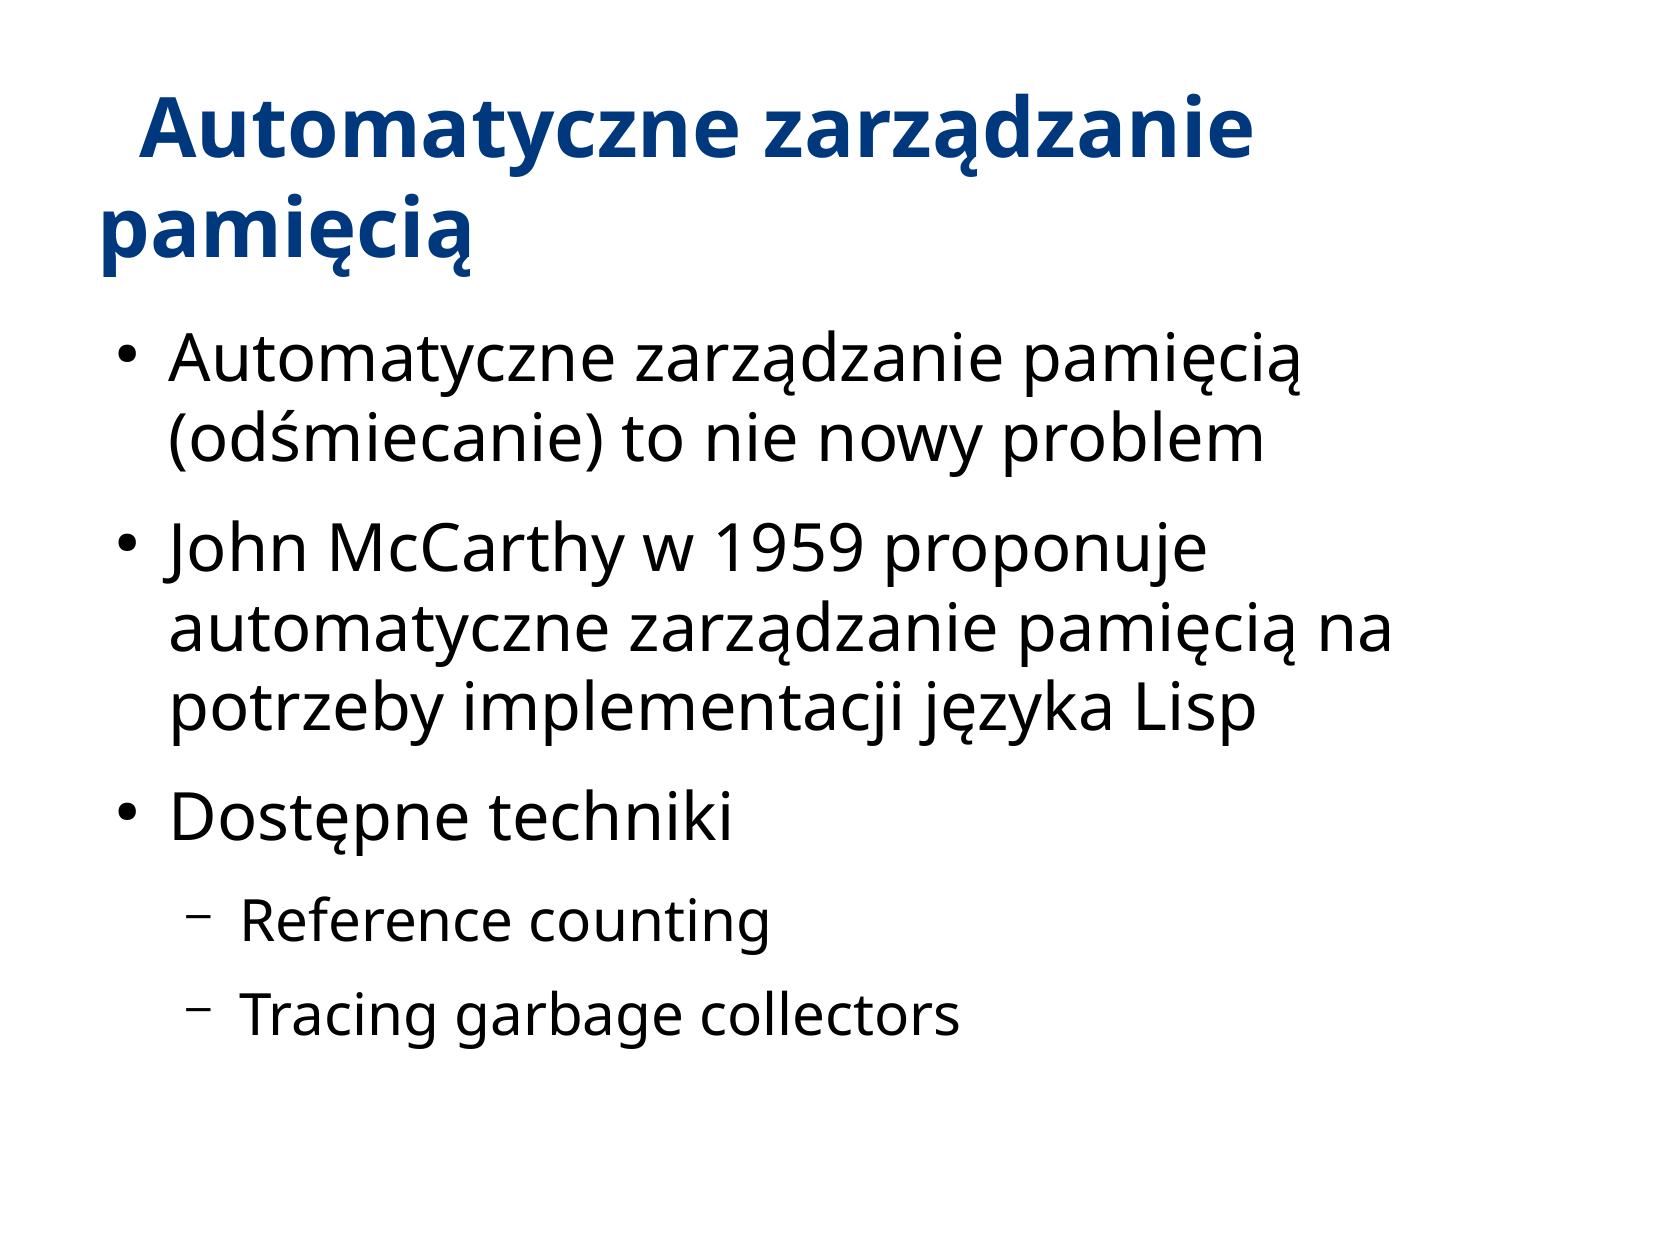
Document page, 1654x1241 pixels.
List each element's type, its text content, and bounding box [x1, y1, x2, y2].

list Automatyczne zarządzanie pamięcią (odśmiecanie) to nie nowy problem John McCarthy w 1959 proponuje automatyczne zarządzanie pamięcią na potrzeby implementacji języka Lisp Dostępne techniki Reference counting Tracing garbage collectors [82, 299, 1571, 1176]
title Automatyczne zarządzanie pamięcią [82, 49, 1571, 290]
